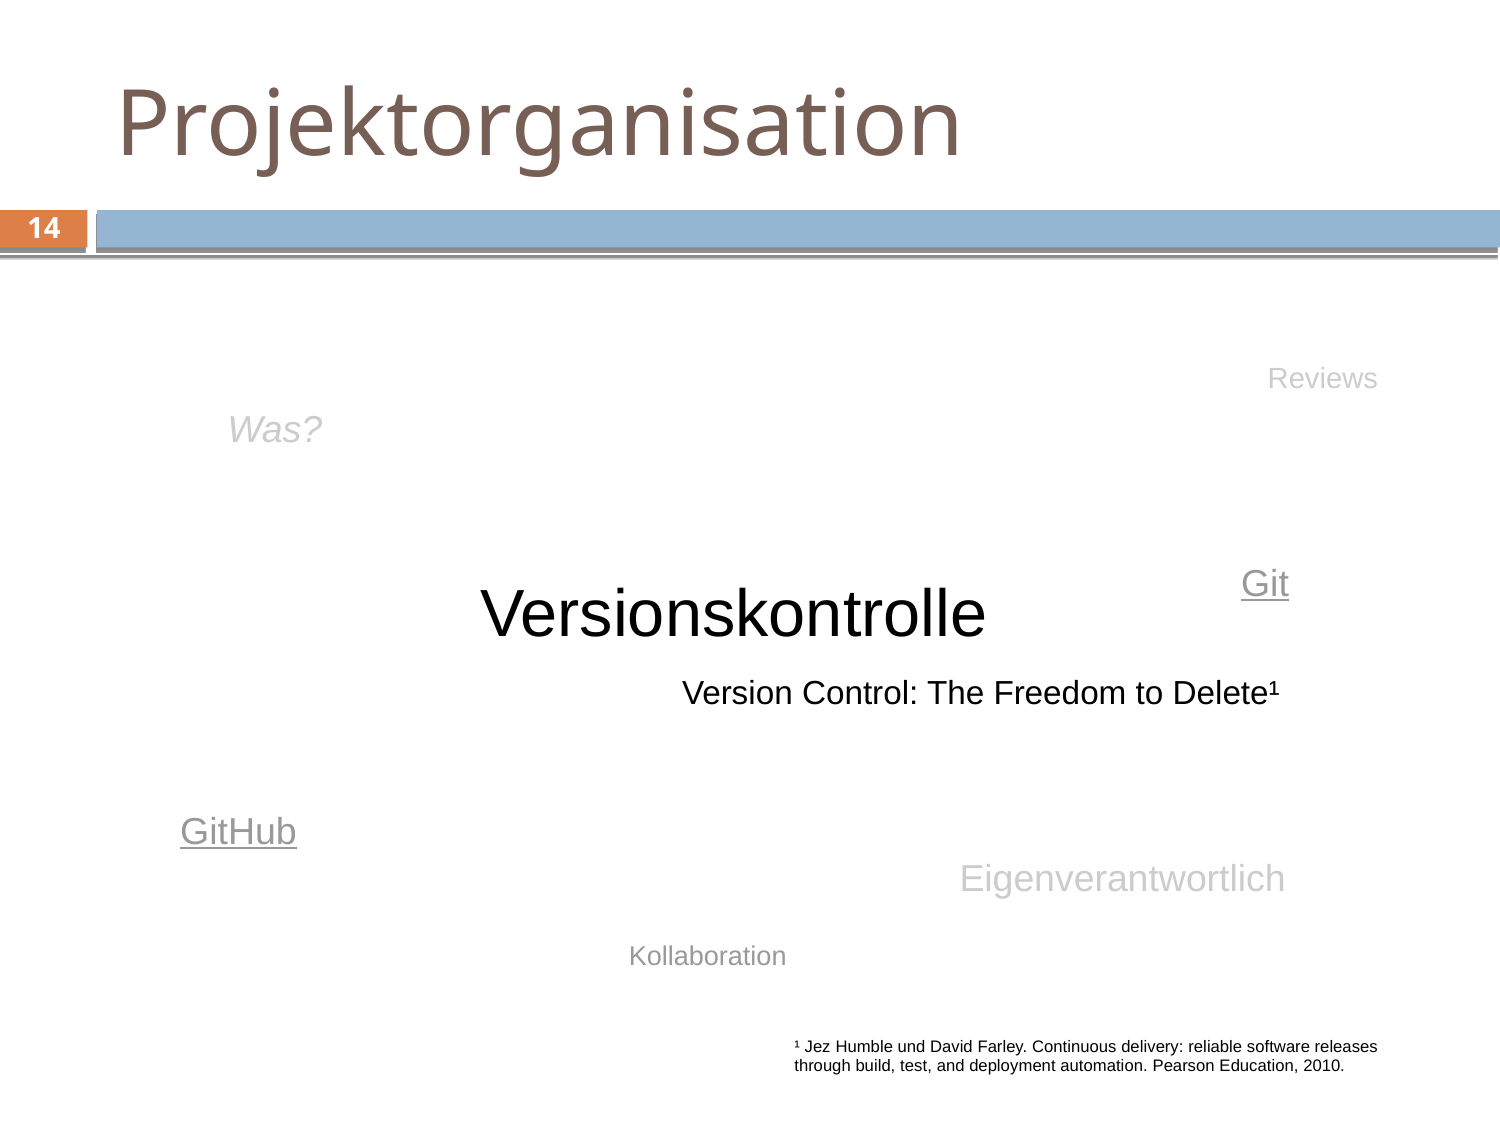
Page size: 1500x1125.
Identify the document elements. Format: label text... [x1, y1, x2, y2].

text_box GitHub [165, 803, 312, 860]
text_box Reviews [1253, 354, 1394, 402]
text_box Version Control: The Freedom to Delete¹ [667, 667, 1296, 720]
subtitle Versionskontrolle [47, 274, 1385, 1028]
text_box ¹ Jez Humble und David Farley. Continuous delivery: reliable software releases through build, test, and deployment automation. Pearson Education, 2010. [779, 1029, 1394, 1083]
text_box Kollaboration [614, 933, 802, 979]
text_box Eigenverantwortlich [944, 850, 1301, 908]
title Projektorganisation [100, 37, 1438, 200]
text_box Git [1226, 555, 1385, 612]
text_box Was? [212, 401, 339, 459]
